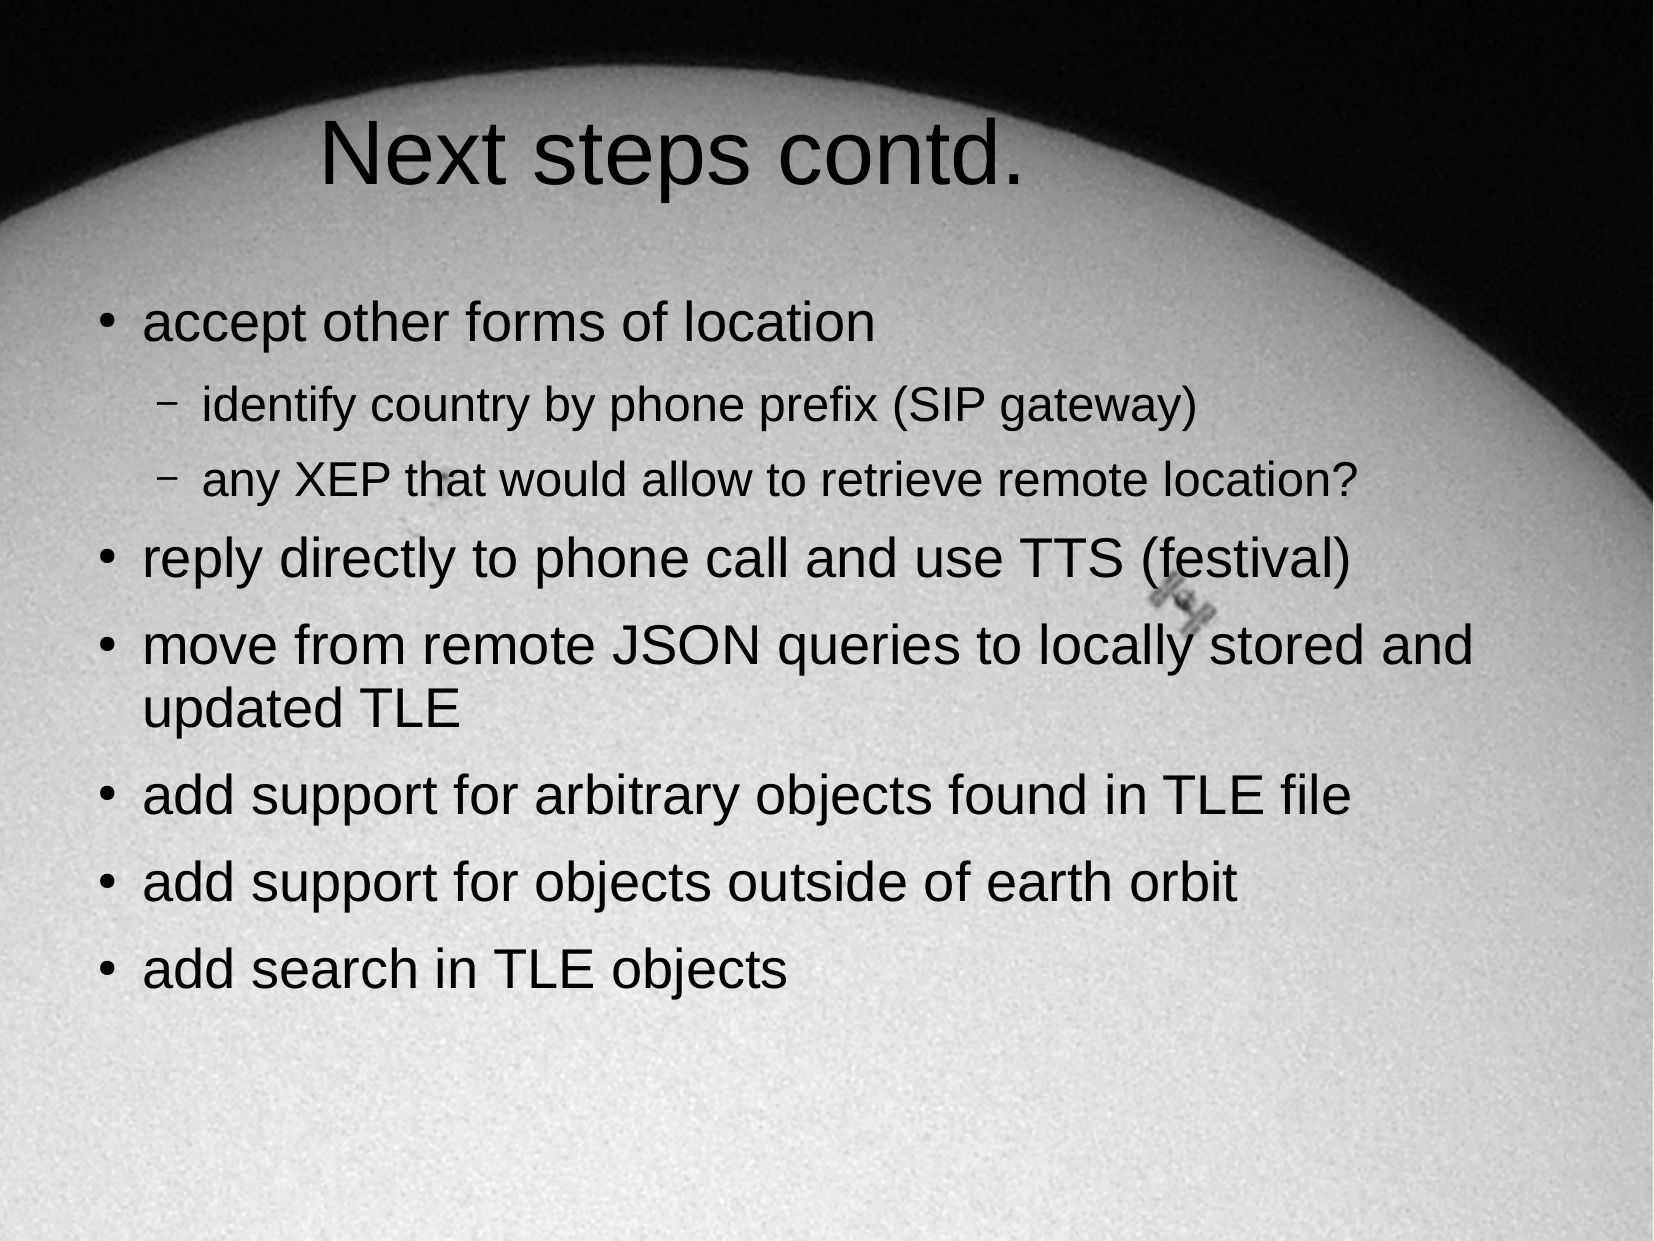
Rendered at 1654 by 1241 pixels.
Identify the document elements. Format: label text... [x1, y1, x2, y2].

title Next steps contd. [82, 49, 1571, 257]
picture [0, 0, 1654, 1241]
list accept other forms of location identify country by phone prefix (SIP gateway) any XEP that would allow to retrieve remote location? reply directly to phone call and use TTS (festival) move from remote JSON queries to locally stored and updated TLE add support for arbitrary objects found in TLE file add support for objects outside of earth orbit add search in TLE objects [82, 290, 1538, 1010]
